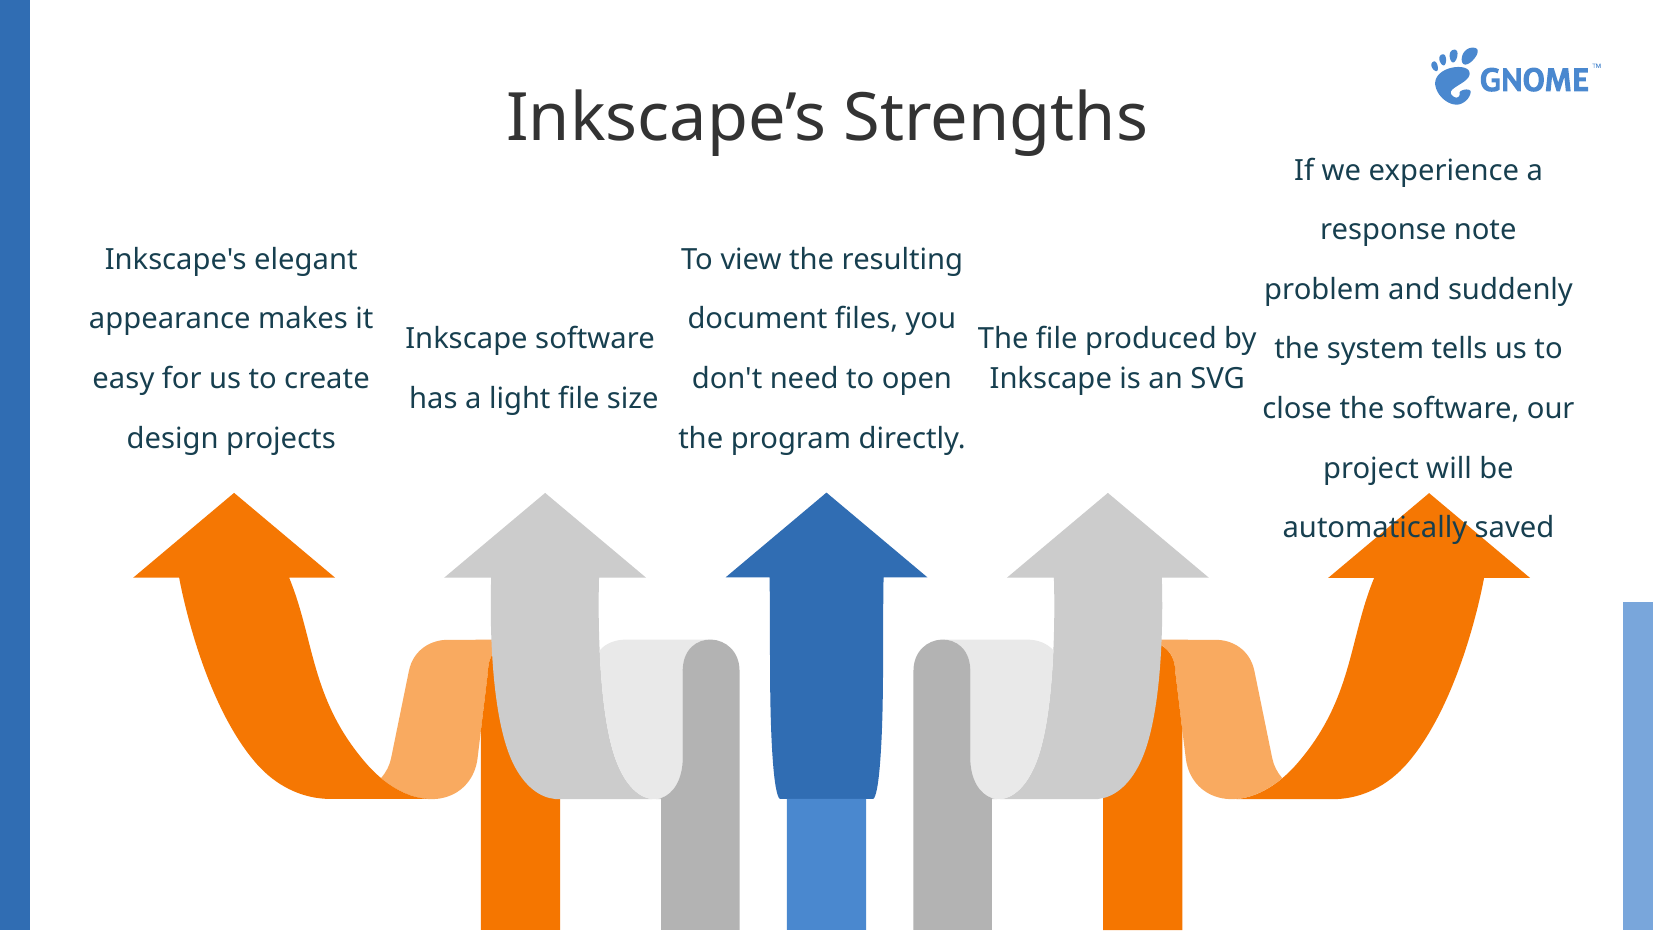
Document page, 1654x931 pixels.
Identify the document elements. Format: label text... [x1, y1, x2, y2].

title Inkscape’s Strengths [64, 37, 1591, 193]
text_box Inkscape software has a light file size [391, 210, 669, 466]
text_box To view the resulting document files, you don't need to open the program directly. [669, 199, 976, 476]
text_box [133, 492, 740, 930]
text_box If we experience a response note problem and suddenly the system tells us to close the software, our project will be automatically saved [1259, 172, 1578, 503]
text_box [913, 492, 1531, 931]
text_box The file produced by Inkscape is an SVG [958, 210, 1259, 466]
text_box [725, 492, 928, 930]
text_box Inkscape's elegant appearance makes it easy for us to create design projects [72, 210, 391, 466]
